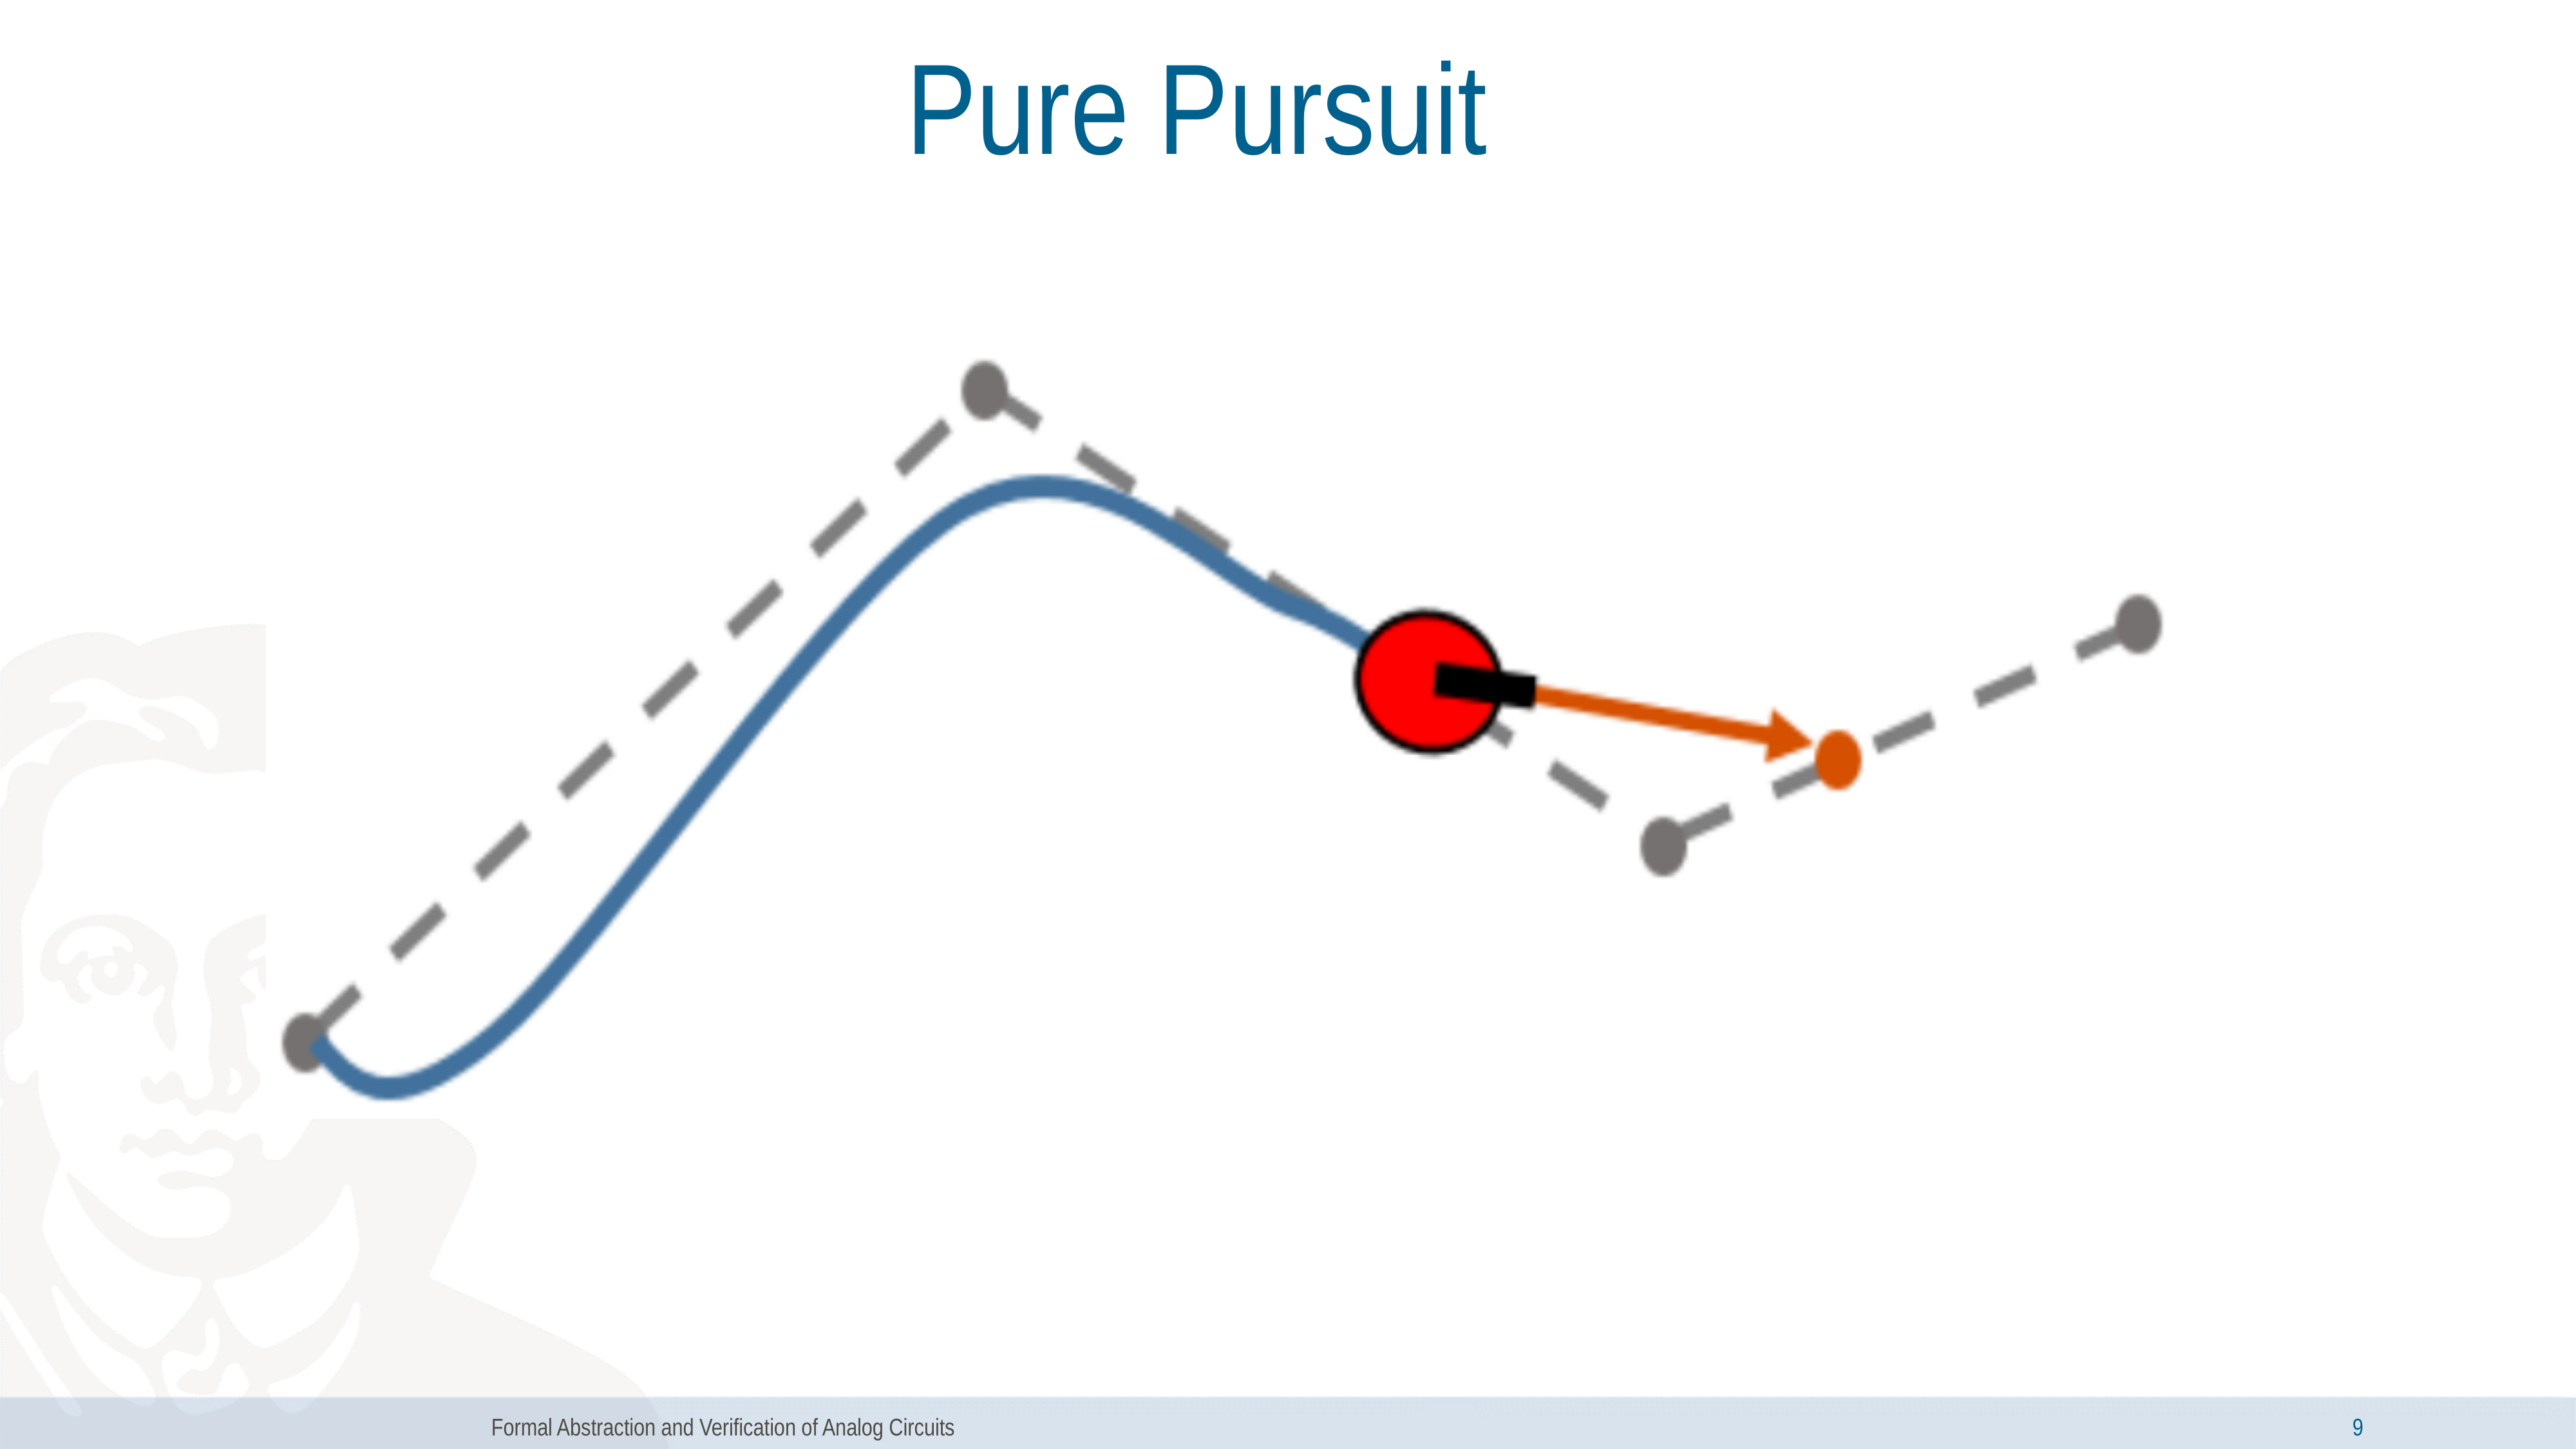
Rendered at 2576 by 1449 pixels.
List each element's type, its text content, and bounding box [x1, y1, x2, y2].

slide_number <Nummer> [2342, 1407, 2537, 1430]
title Pure Pursuit [200, 21, 2194, 173]
picture [0, 0, 2576, 1449]
footer Formal Abstraction and Verification of Analog Circuits [481, 1407, 2277, 1444]
